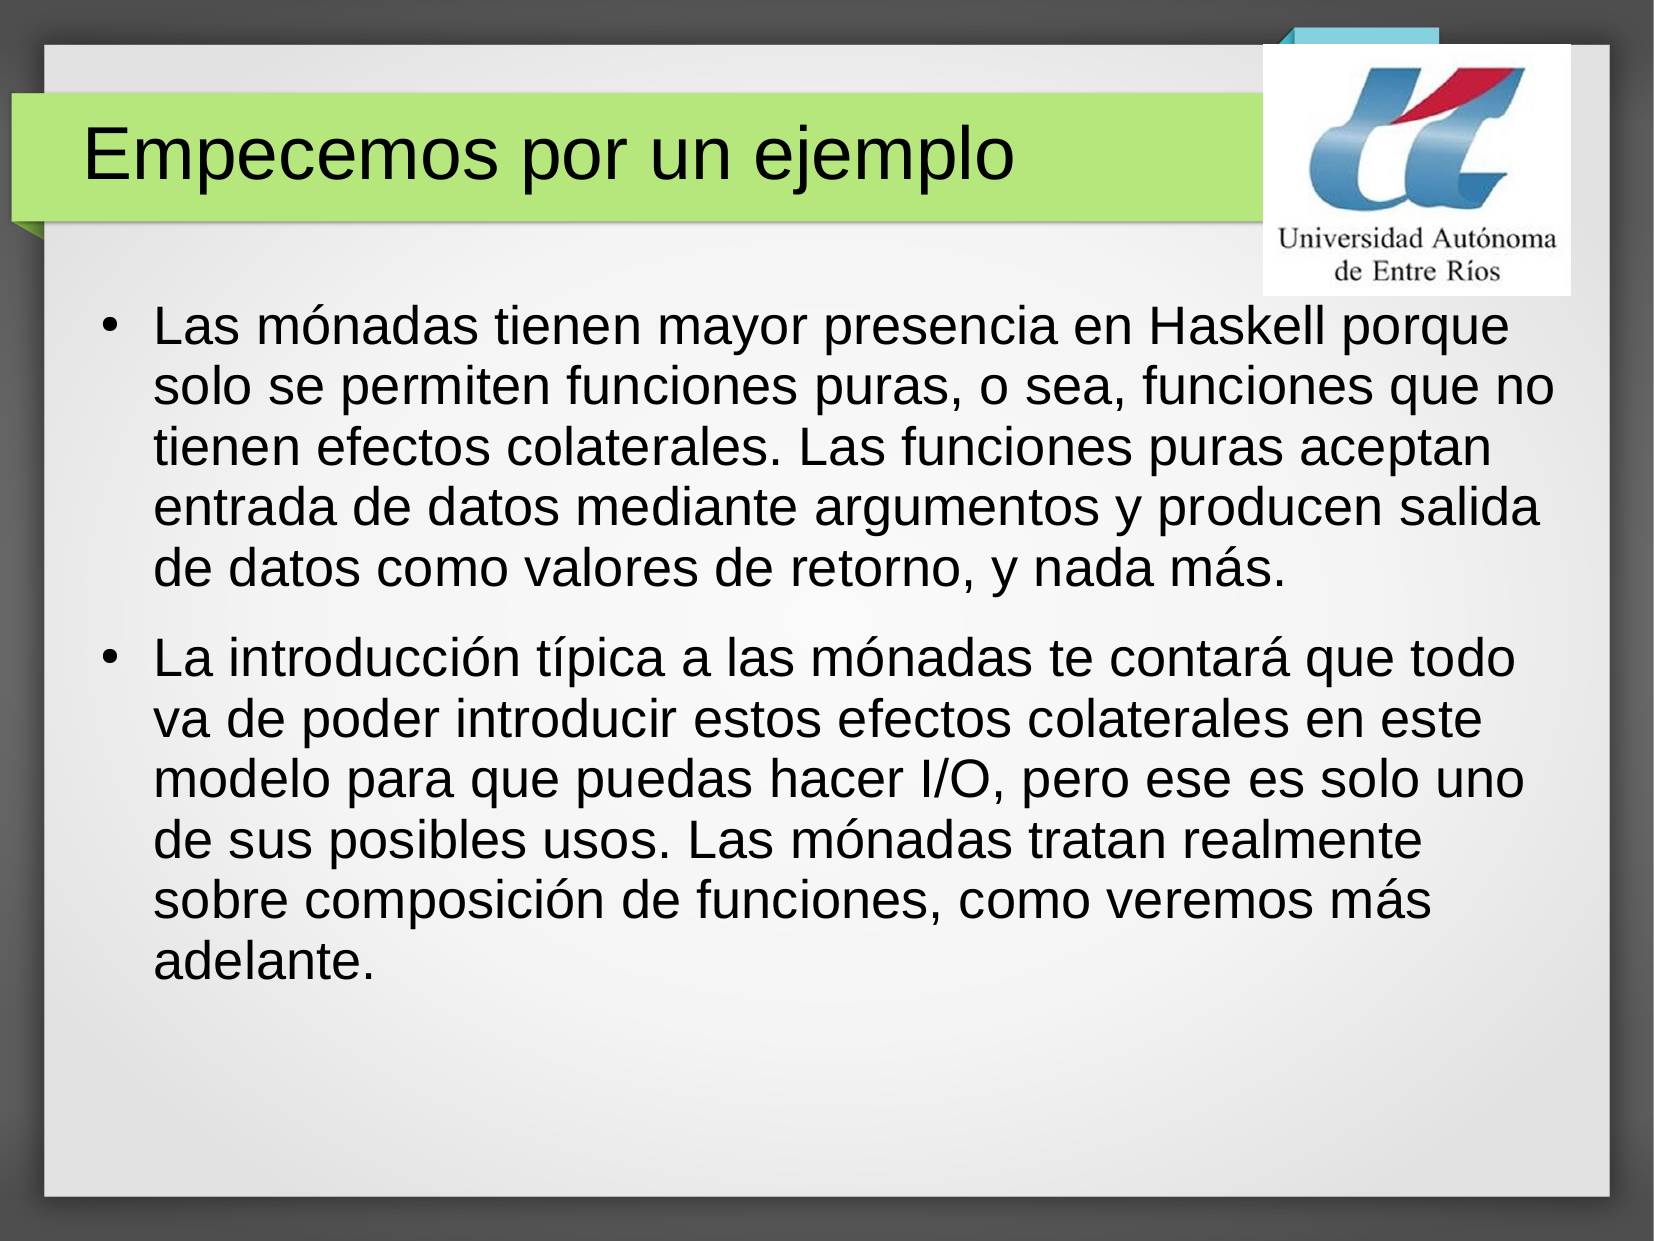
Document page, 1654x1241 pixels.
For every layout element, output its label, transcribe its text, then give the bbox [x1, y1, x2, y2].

list Las mónadas tienen mayor presencia en Haskell porque solo se permiten funciones puras, o sea, funciones que no tienen efectos colaterales. Las funciones puras aceptan entrada de datos mediante argumentos y producen salida de datos como valores de retorno, y nada más. La introducción típica a las mónadas te contará que todo va de poder introducir estos efectos colaterales en este modelo para que puedas hacer I/O, pero ese es solo uno de sus posibles usos. Las mónadas tratan realmente sobre composición de funciones, como veremos más adelante. [82, 295, 1571, 1015]
title Empecemos por un ejemplo [82, 94, 1263, 213]
picture [0, 0, 1654, 1241]
